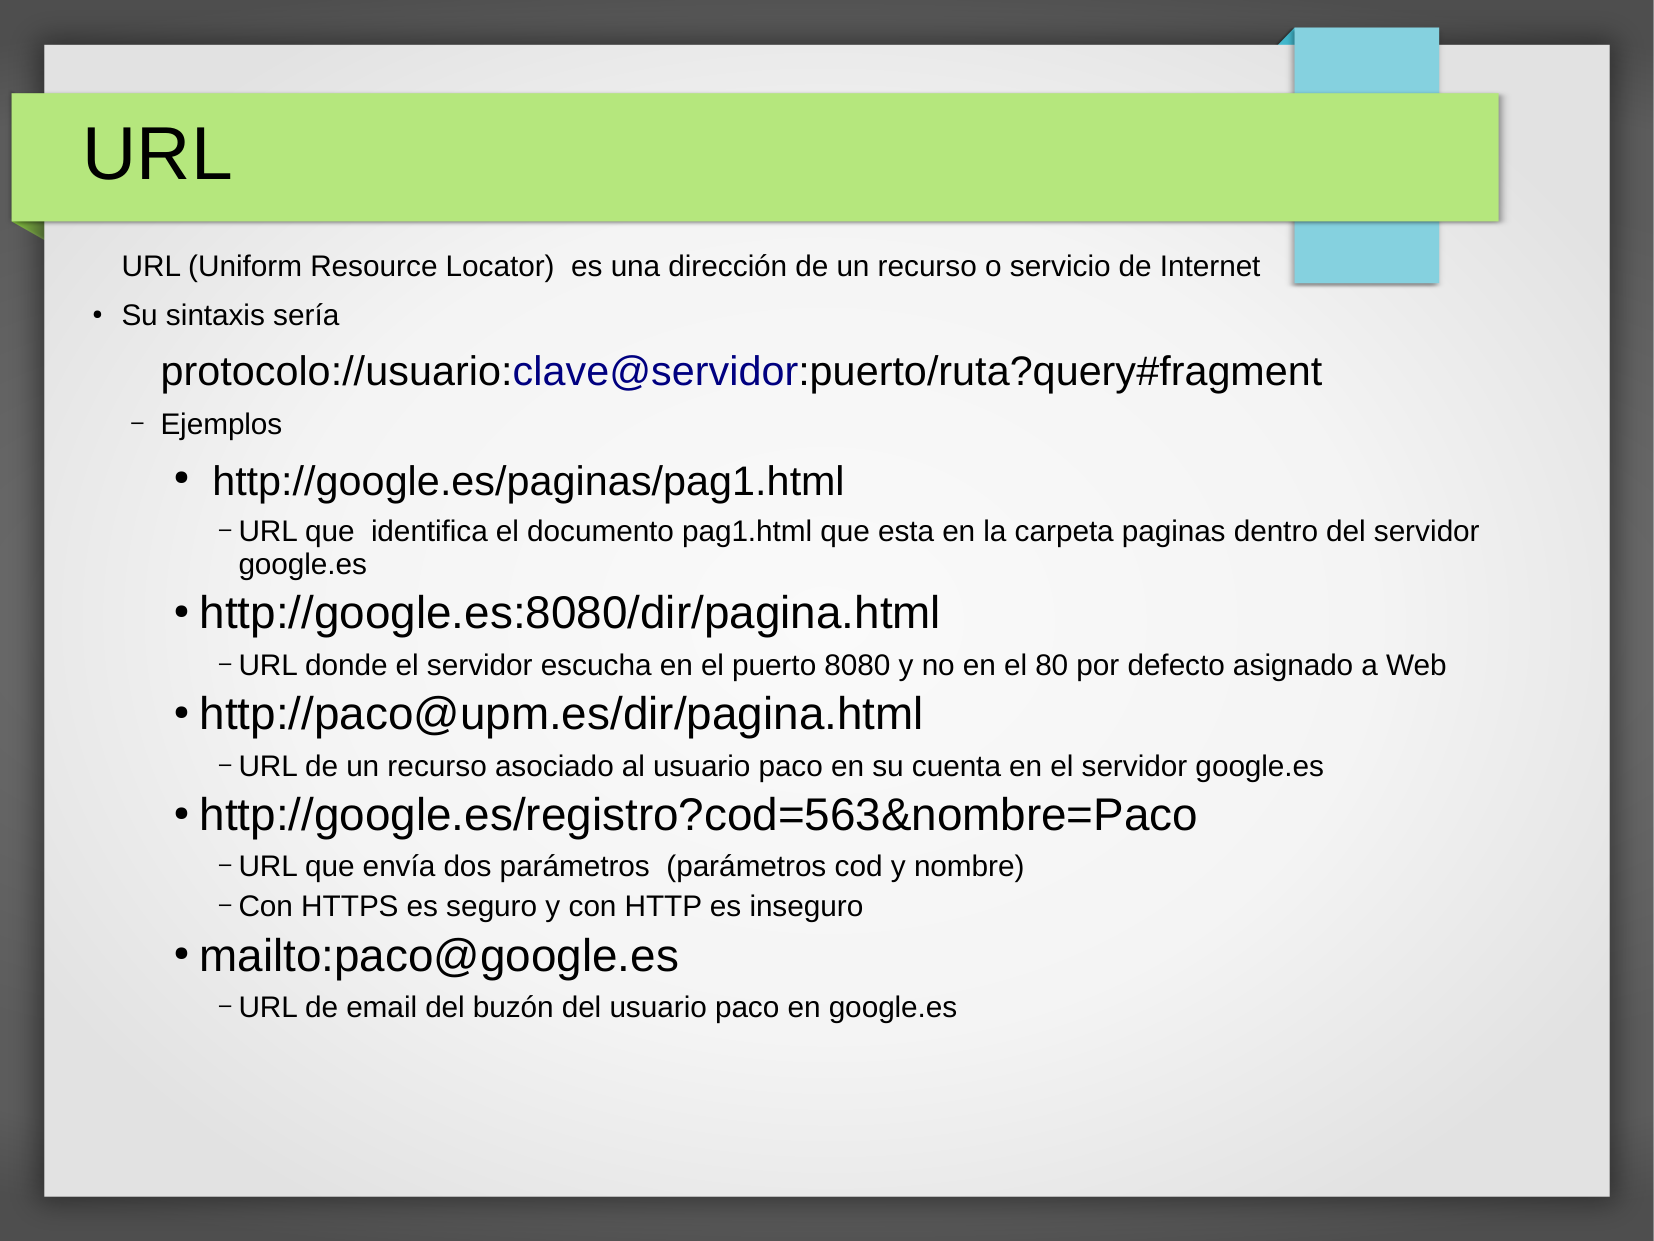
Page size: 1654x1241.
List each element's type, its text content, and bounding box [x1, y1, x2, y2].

picture [0, 0, 1654, 1241]
title URL [82, 94, 1264, 213]
list URL (Uniform Resource Locator) es una dirección de un recurso o servicio de Internet Su sintaxis sería protocolo://usuario:clave@servidor:puerto/ruta?query#fragment Ejemplos http://google.es/paginas/pag1.html URL que identifica el documento pag1.html que esta en la carpeta paginas dentro del servidor google.es http://google.es:8080/dir/pagina.html URL donde el servidor escucha en el puerto 8080 y no en el 80 por defecto asignado a Web http://paco@upm.es/dir/pagina.html URL de un recurso asociado al usuario paco en su cuenta en el servidor google.es http://google.es/registro?cod=563&nombre=Paco URL que envía dos parámetros (parámetros cod y nombre) Con HTTPS es seguro y con HTTP es inseguro mailto:paco@google.es URL de email del buzón del usuario paco en google.es [82, 249, 1571, 1028]
